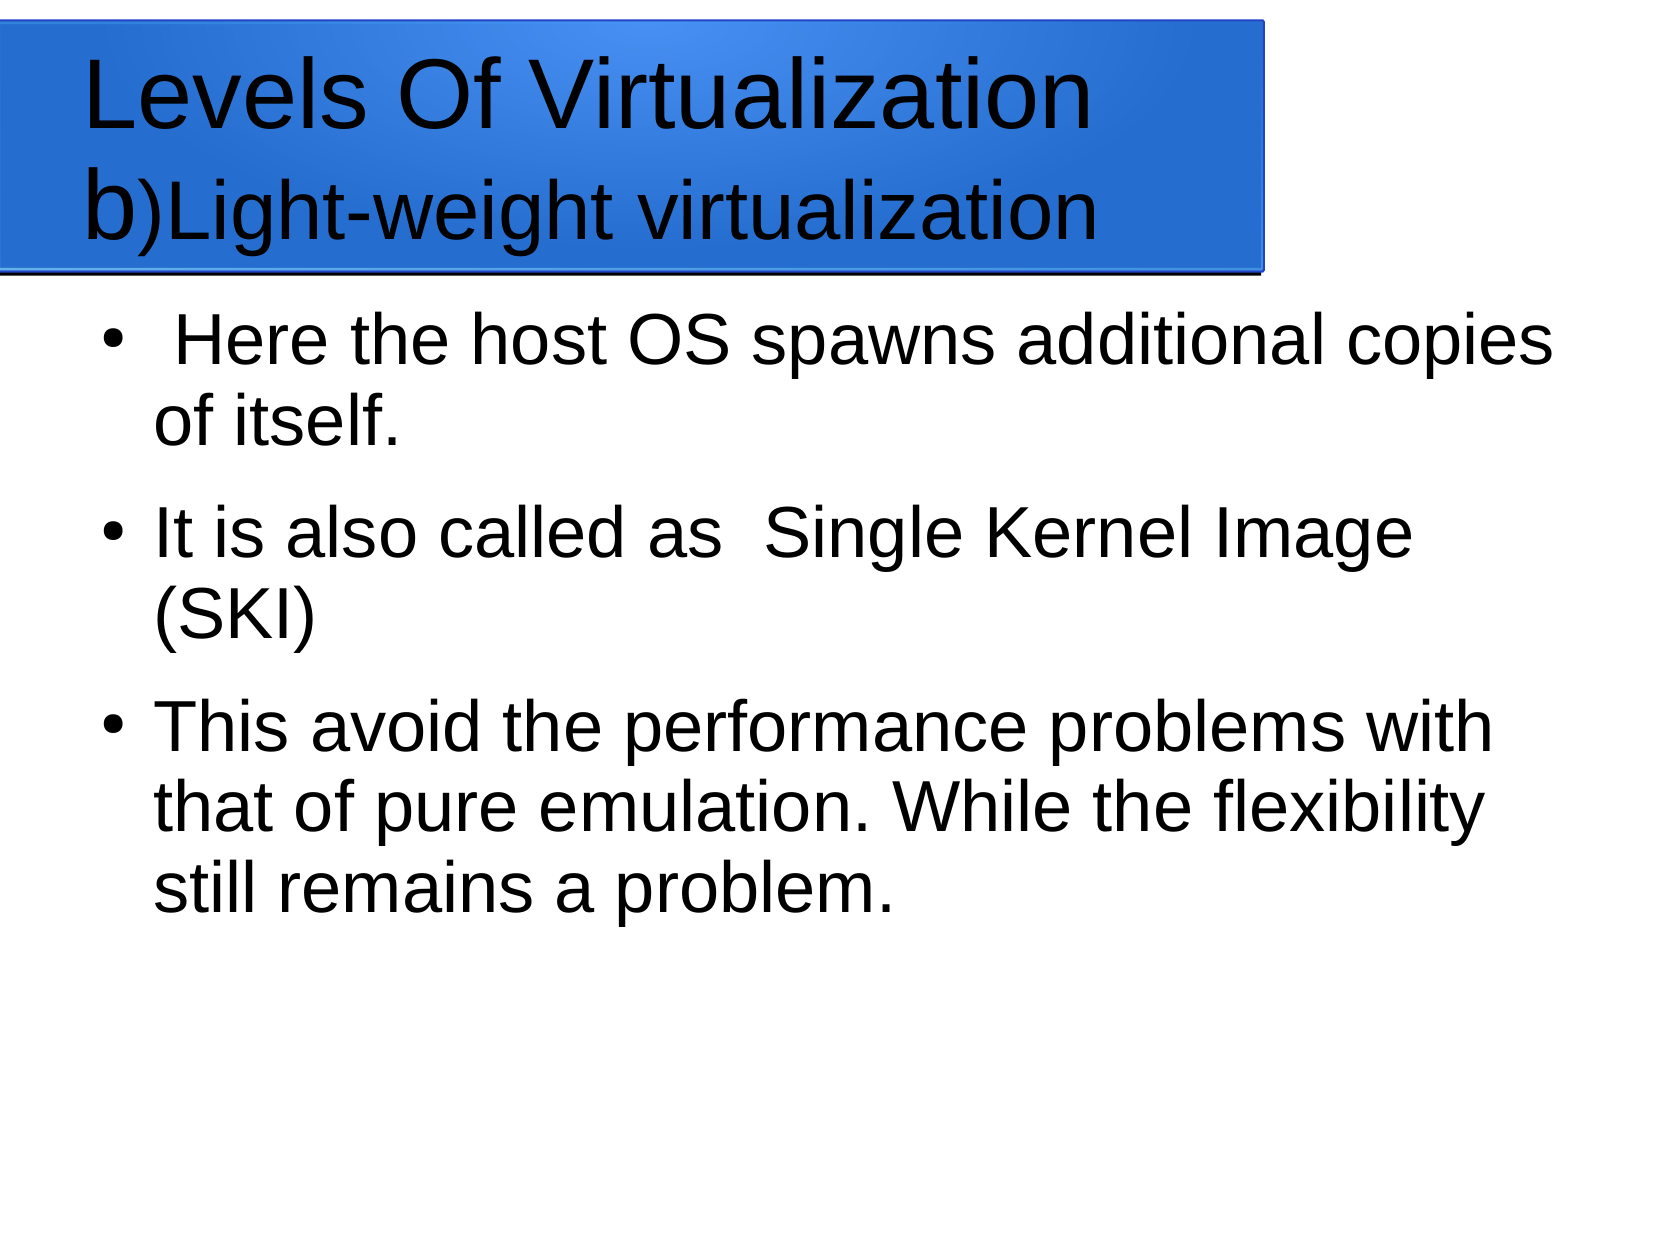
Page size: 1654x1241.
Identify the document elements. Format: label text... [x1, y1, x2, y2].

list Here the host OS spawns additional copies of itself. It is also called as Single Kernel Image (SKI) This avoid the performance problems with that of pure emulation. While the flexibility still remains a problem. [82, 299, 1571, 1019]
title Levels Of Virtualization b)Light-weight virtualization [82, 38, 1235, 261]
